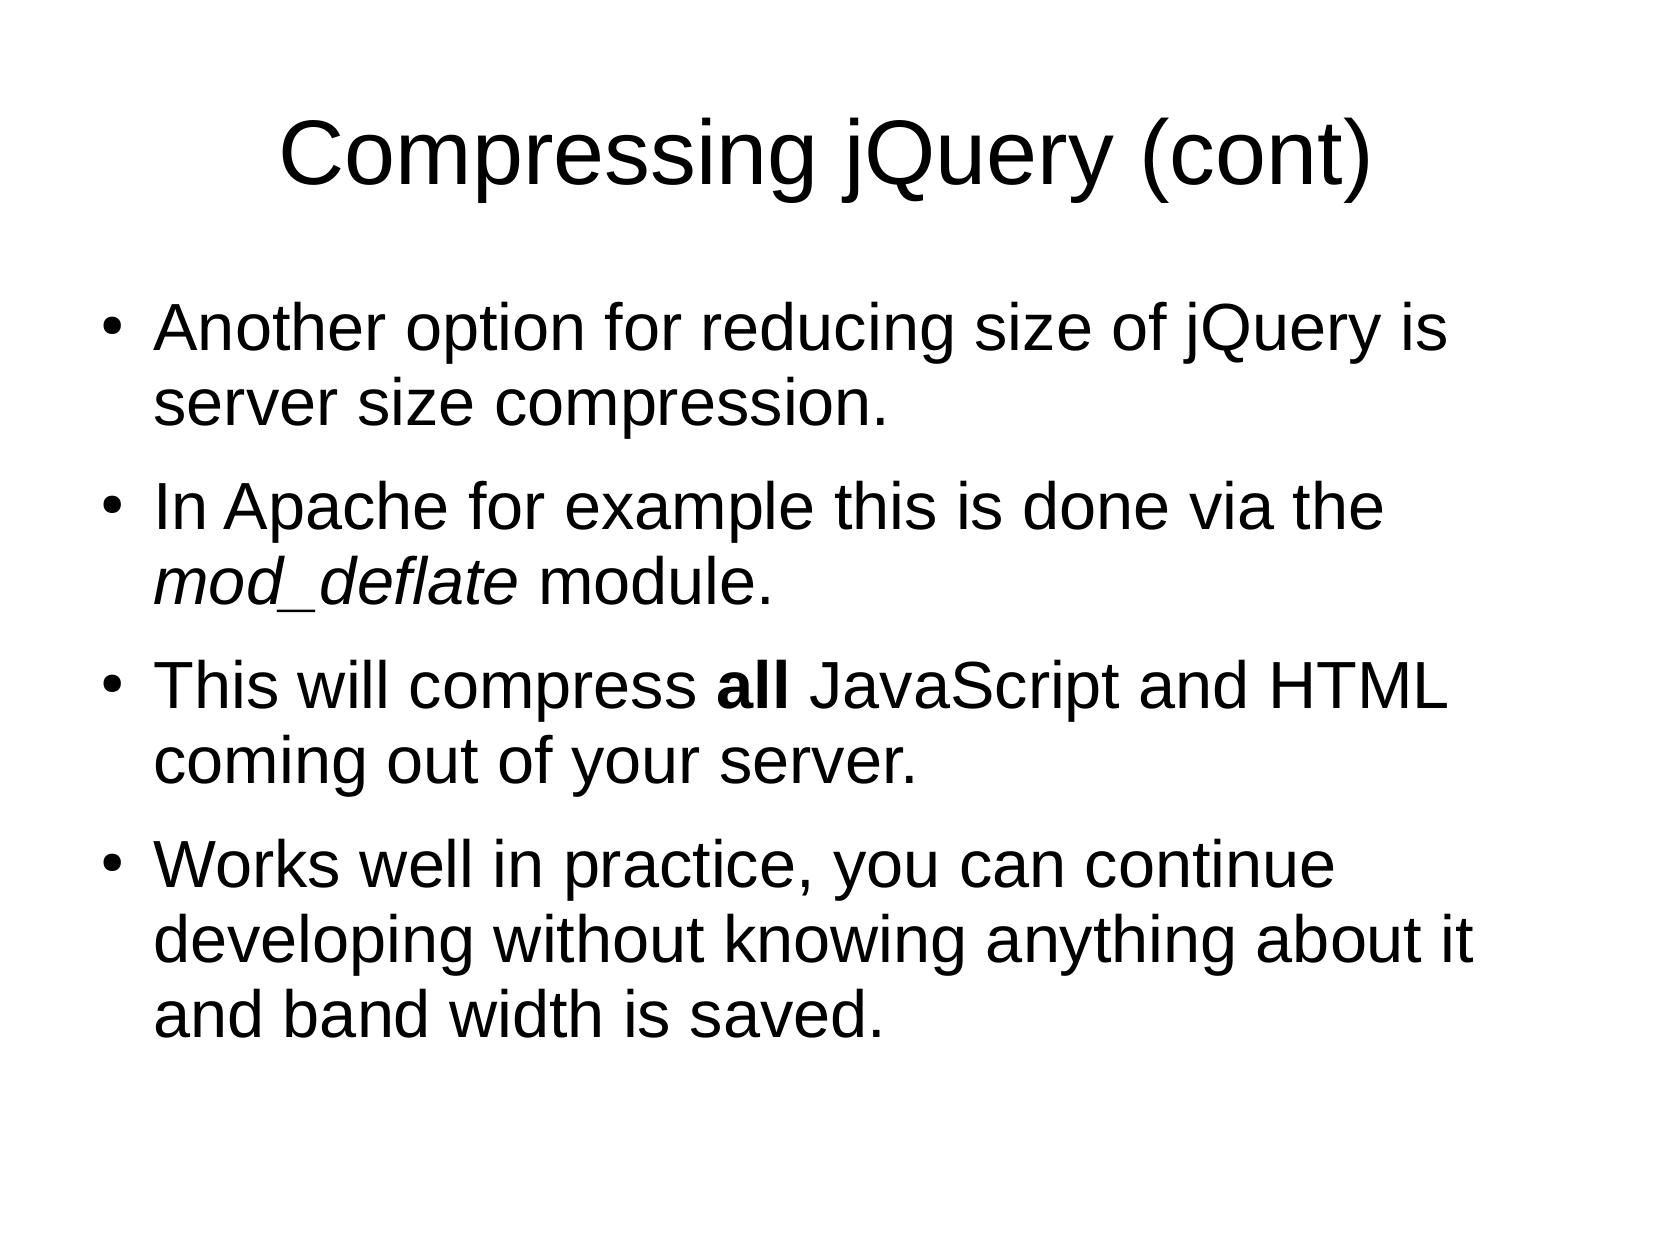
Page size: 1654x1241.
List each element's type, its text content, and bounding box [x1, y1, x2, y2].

list Another option for reducing size of jQuery is server size compression. In Apache for example this is done via the mod_deflate module. This will compress all JavaScript and HTML coming out of your server. Works well in practice, you can continue developing without knowing anything about it and band width is saved. [82, 290, 1571, 1109]
title Compressing jQuery (cont) [82, 56, 1571, 250]
